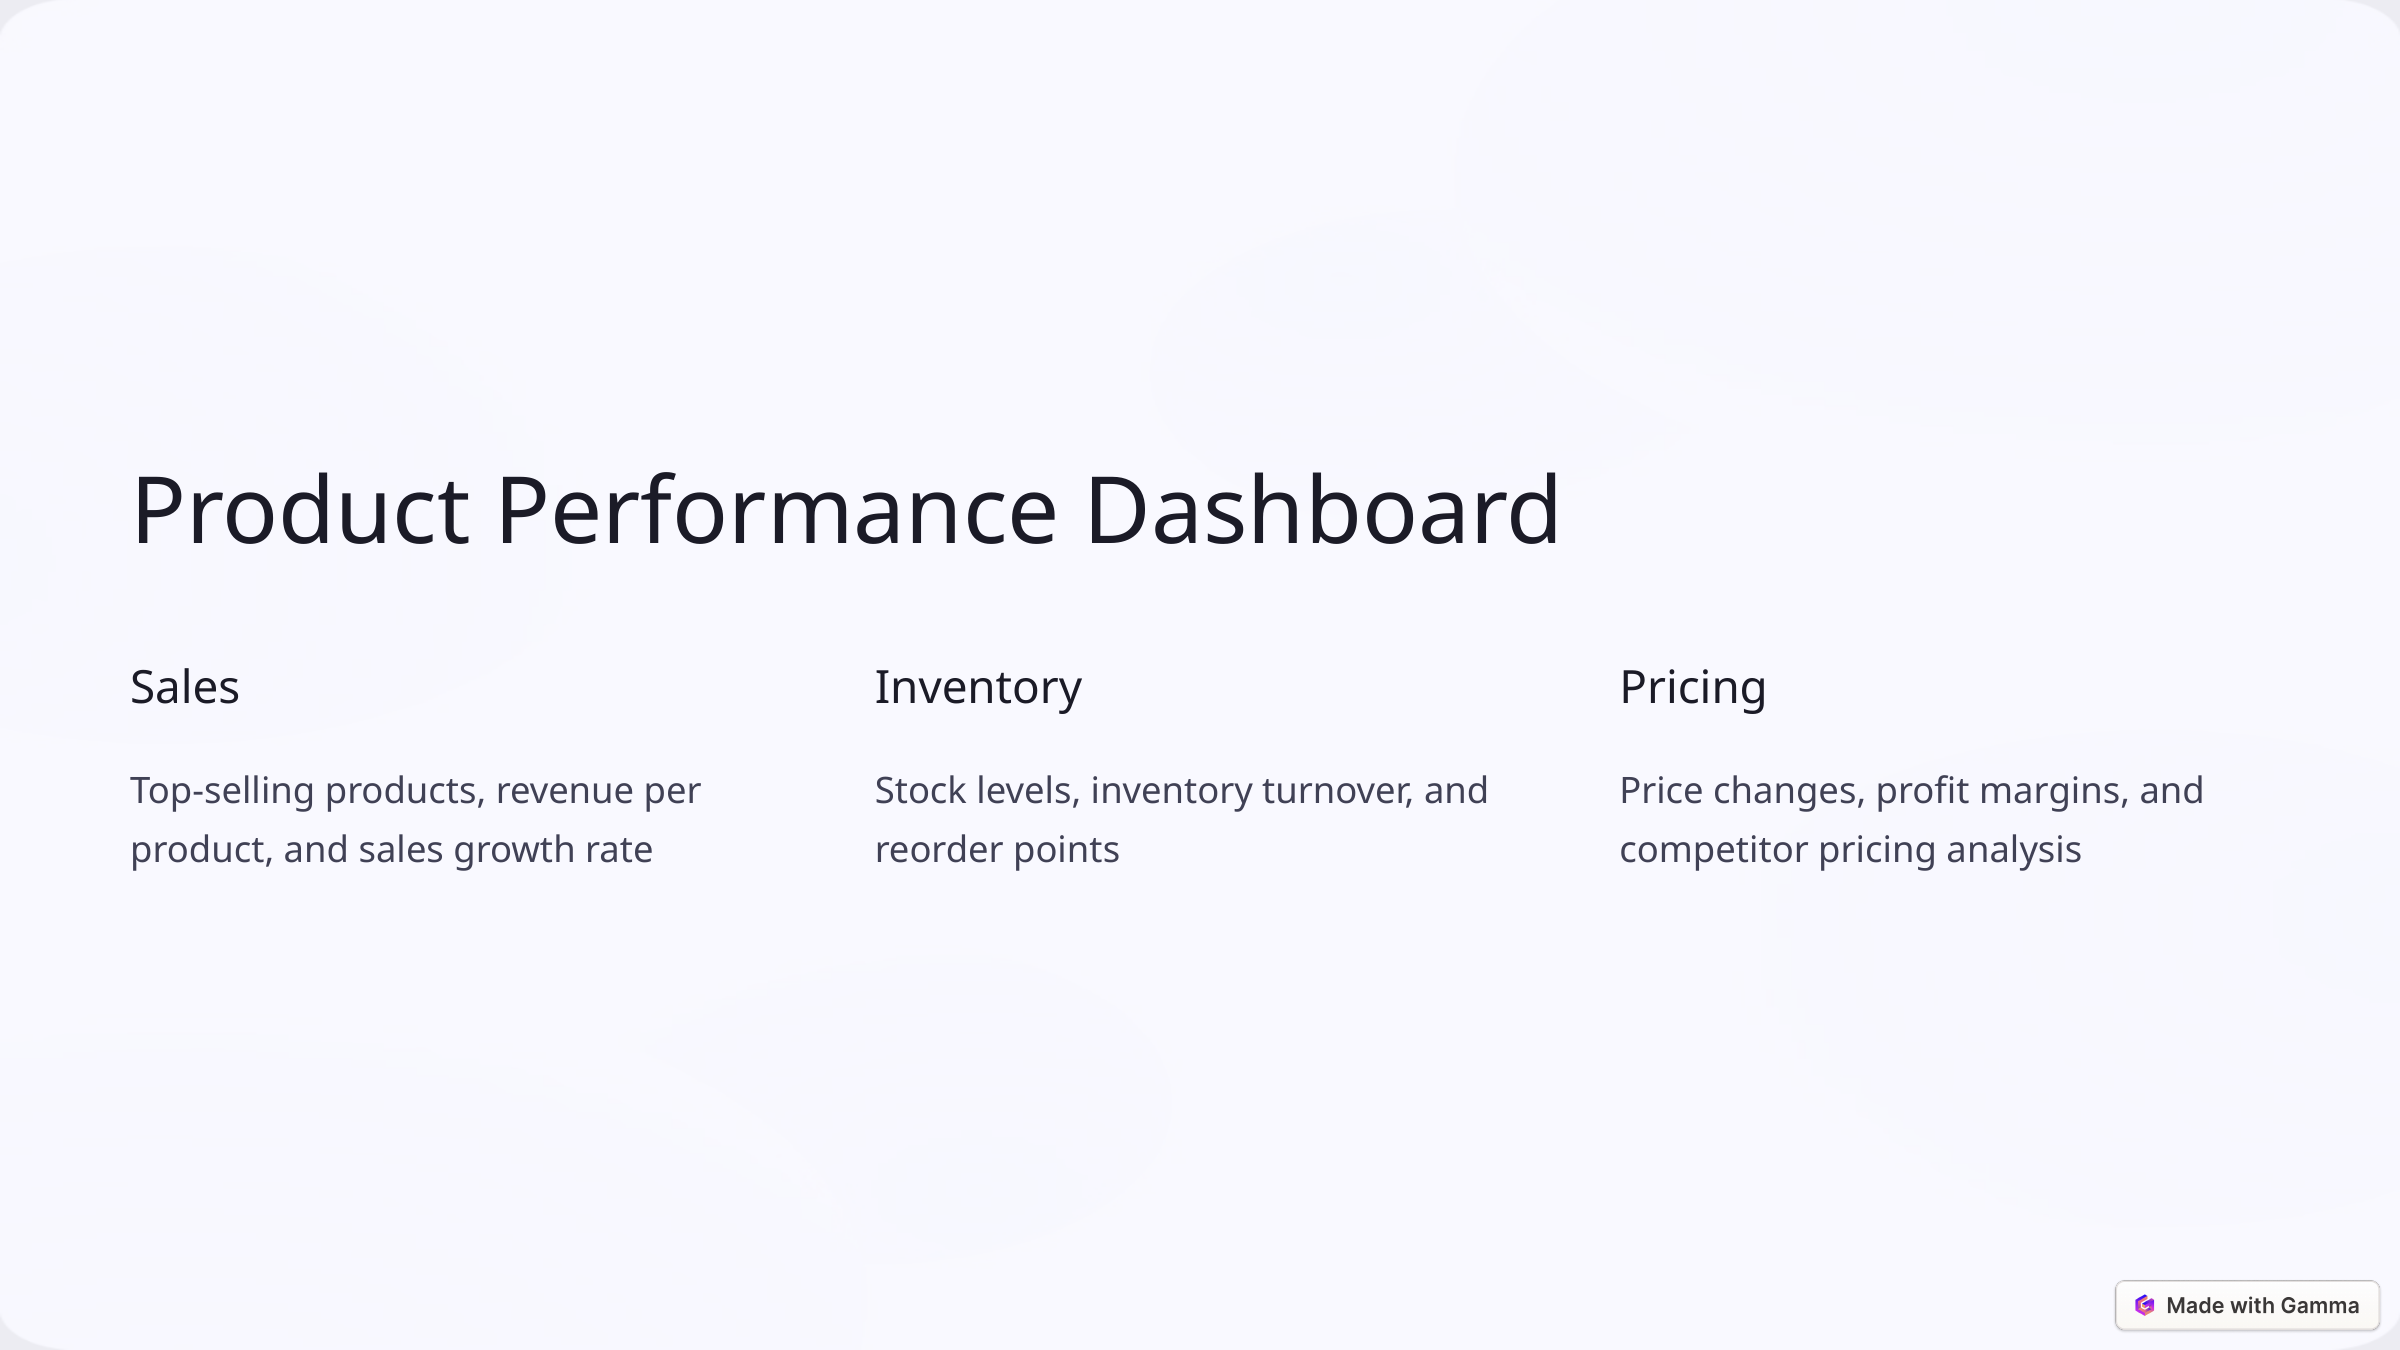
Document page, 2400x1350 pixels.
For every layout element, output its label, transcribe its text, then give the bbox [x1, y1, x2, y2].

text_box Product Performance Dashboard [130, 446, 1567, 563]
text_box Price changes, profit margins, and competitor pricing analysis [1619, 751, 2272, 870]
text_box Inventory [875, 656, 1340, 714]
text_box Stock levels, inventory turnover, and reorder points [875, 751, 1527, 870]
text_box Pricing [1746, 681, 1759, 700]
text_box Pricing [1619, 656, 2085, 714]
text_box Top-selling products, revenue per product, and sales growth rate [130, 751, 783, 870]
text_box Sales [130, 656, 595, 714]
